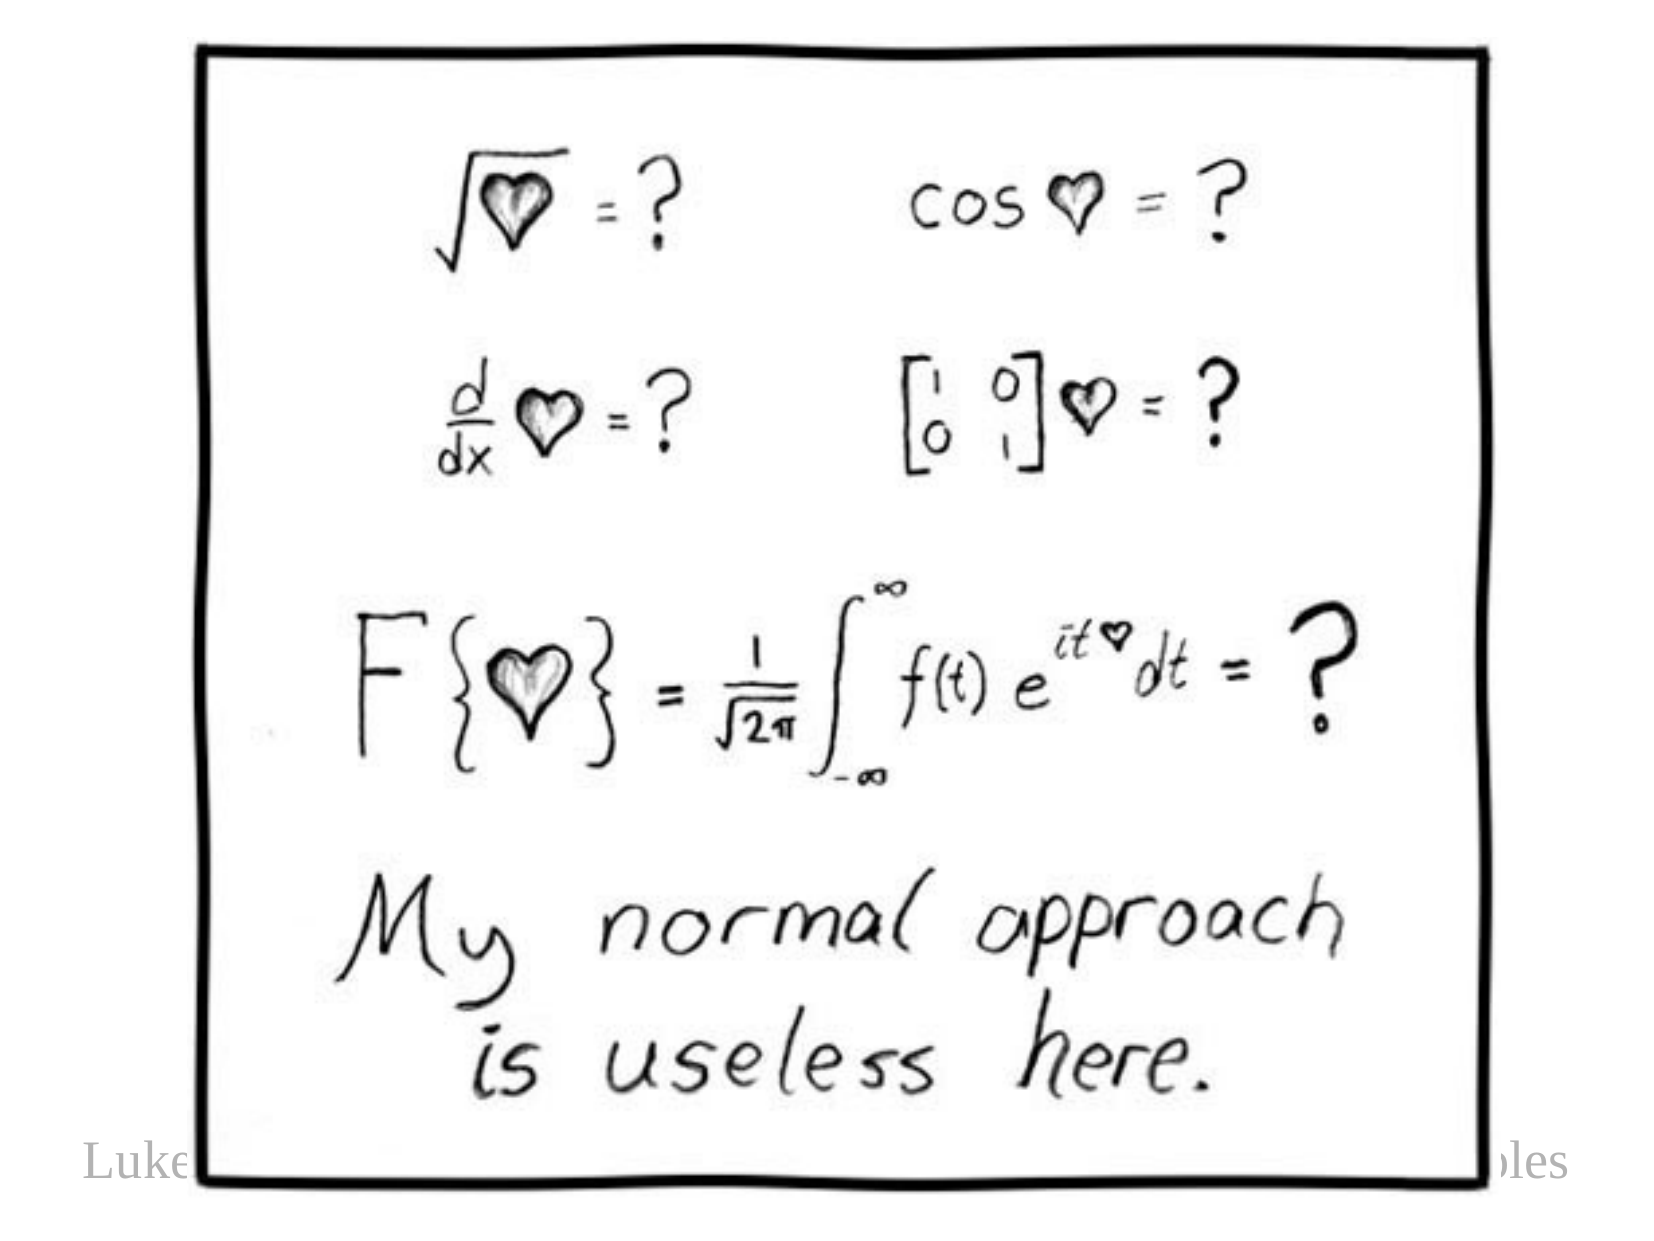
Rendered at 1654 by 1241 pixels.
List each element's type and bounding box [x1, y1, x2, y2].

picture [187, 37, 1501, 1201]
